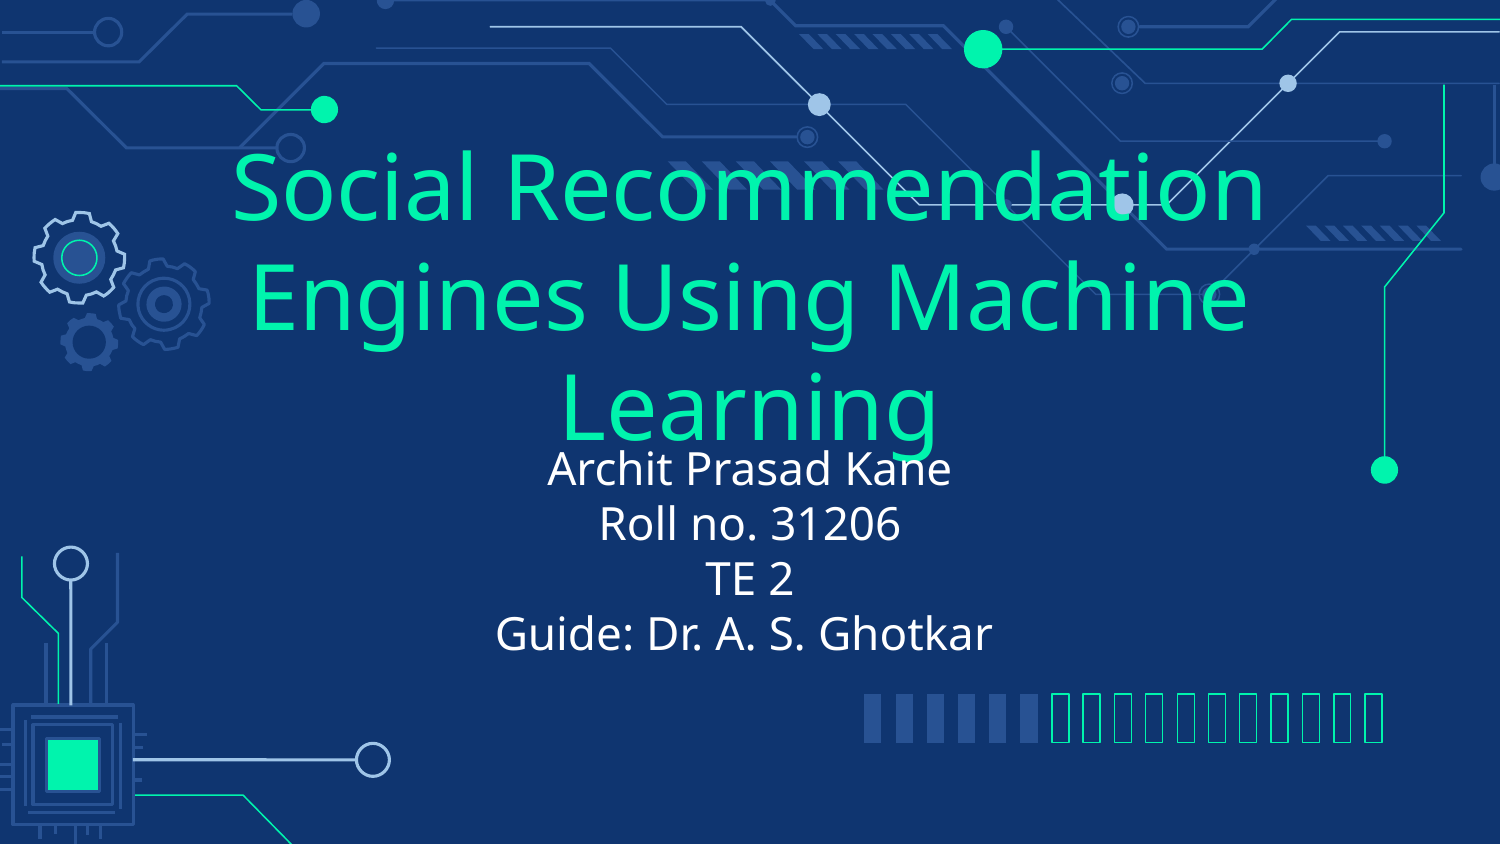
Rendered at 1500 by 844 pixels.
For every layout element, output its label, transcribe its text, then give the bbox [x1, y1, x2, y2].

text_box [292, 0, 320, 28]
text_box [963, 30, 1003, 69]
text_box [1370, 456, 1399, 484]
text_box [1480, 163, 1500, 191]
text_box [310, 95, 339, 124]
title Social Recommendation Engines Using Machine Learning [165, 180, 1335, 407]
subtitle Archit Prasad Kane Roll no. 31206 TE 2 Guide: Dr. A. S. Ghotkar [165, 436, 1335, 663]
